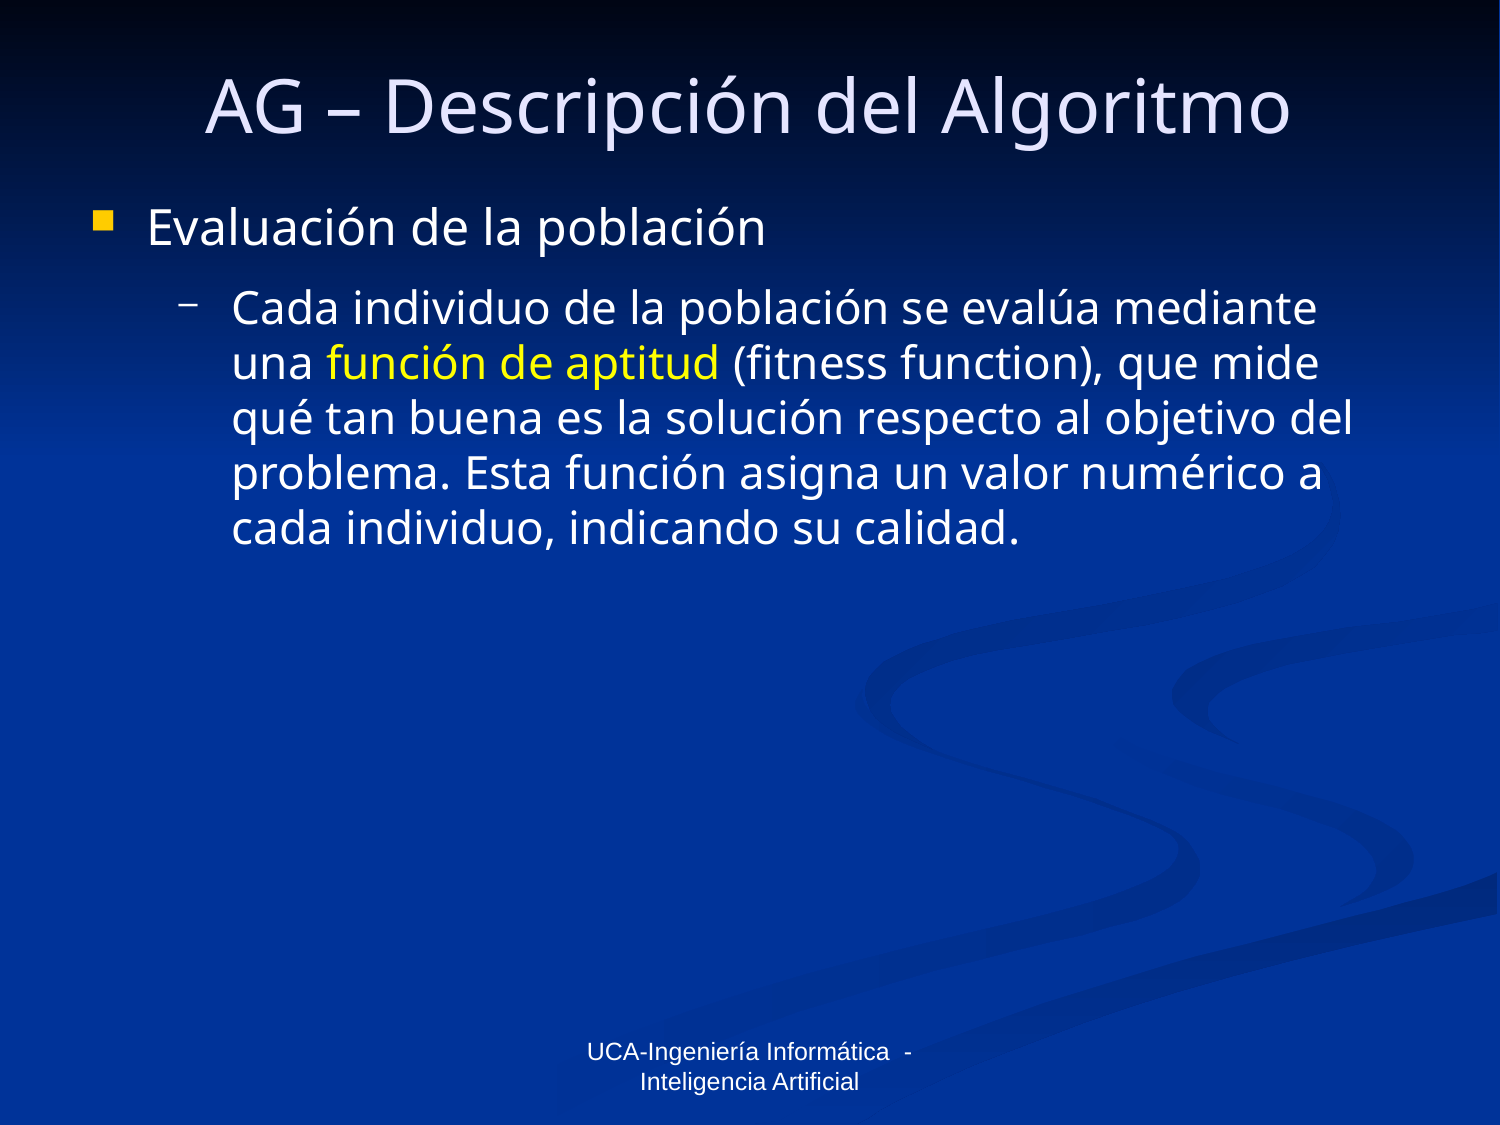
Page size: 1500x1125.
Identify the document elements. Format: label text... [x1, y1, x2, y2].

title AG – Descripción del Algoritmo [75, 45, 1425, 163]
list Evaluación de la población Cada individuo de la población se evalúa mediante una función de aptitud (fitness function), que mide qué tan buena es la solución respecto al objetivo del problema. Esta función asigna un valor numérico a cada individuo, indicando su calidad. [75, 187, 1425, 1005]
footer UCA-Ingeniería Informática - Inteligencia Artificial [512, 1025, 988, 1104]
